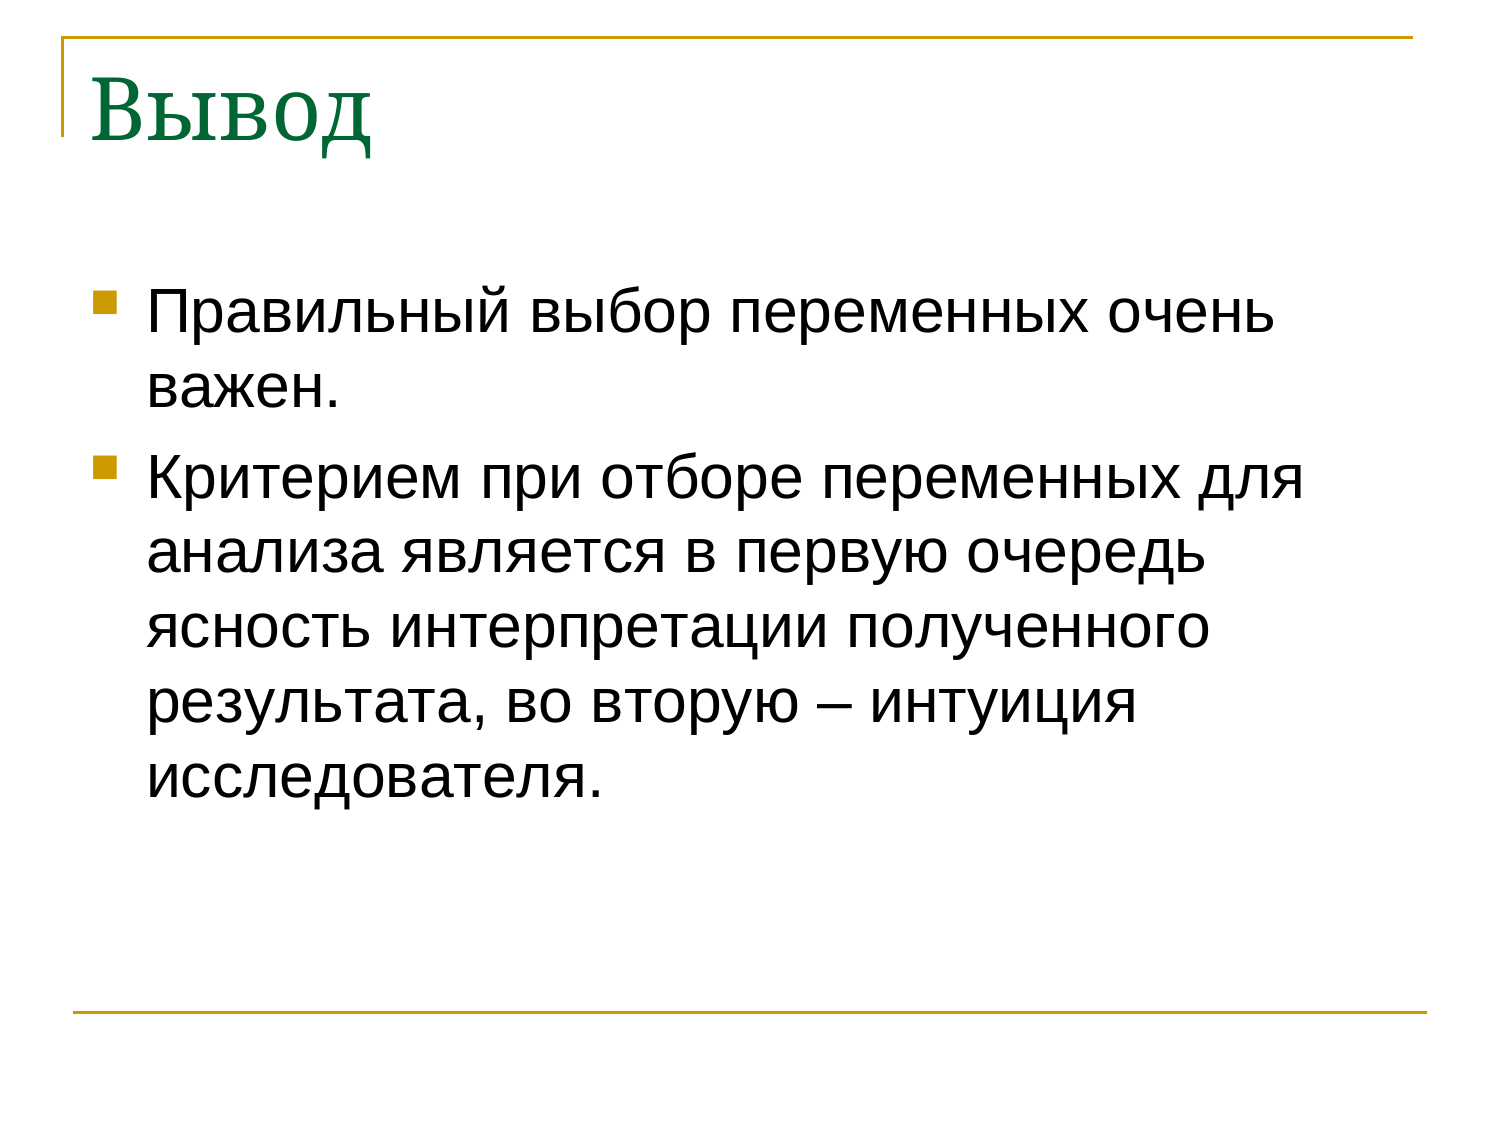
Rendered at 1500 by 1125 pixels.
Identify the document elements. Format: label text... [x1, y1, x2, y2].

title Вывод [75, 45, 1426, 233]
list Правильный выбор переменных очень важен. Критерием при отборе переменных для анализа является в первую очередь ясность интерпретации полученного результата, во вторую – интуиция исследователя. [75, 262, 1426, 1006]
